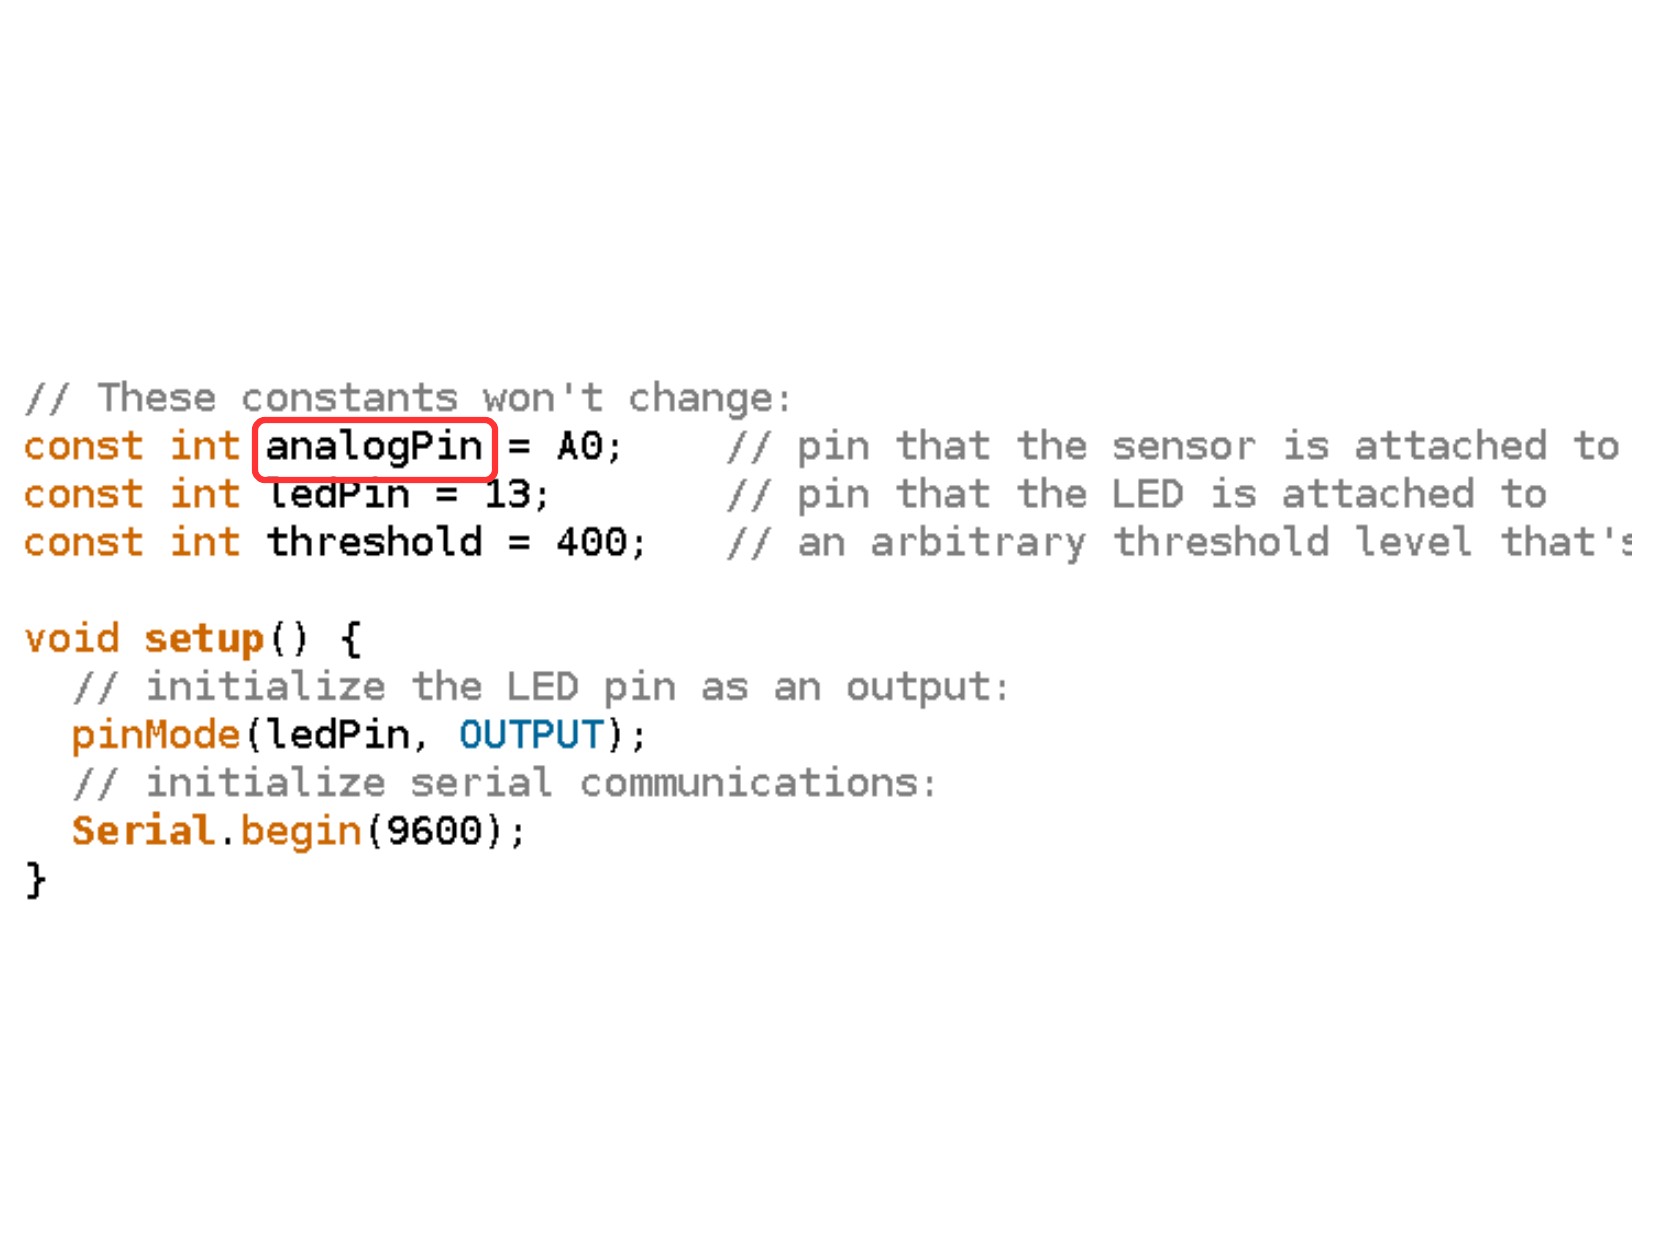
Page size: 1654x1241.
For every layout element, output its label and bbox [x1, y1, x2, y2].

picture [15, 368, 1632, 916]
